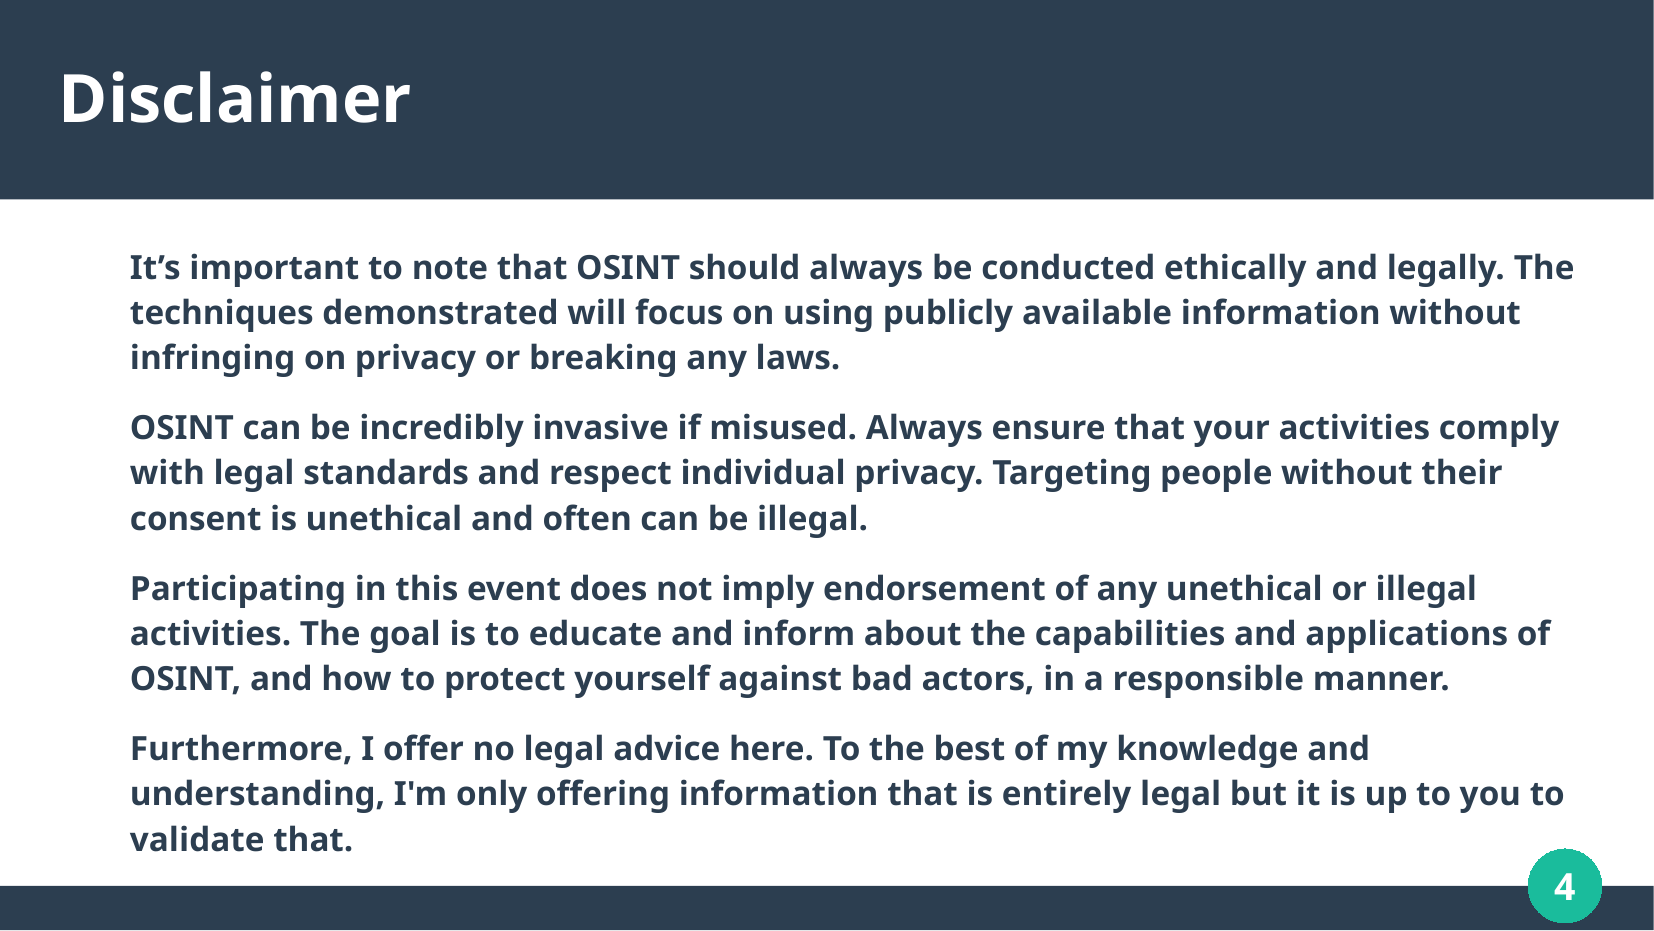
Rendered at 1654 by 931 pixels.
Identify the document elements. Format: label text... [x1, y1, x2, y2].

title Disclaimer [59, 37, 1595, 156]
list It’s important to note that OSINT should always be conducted ethically and legally. The techniques demonstrated will focus on using publicly available information without infringing on privacy or breaking any laws. OSINT can be incredibly invasive if misused. Always ensure that your activities comply with legal standards and respect individual privacy. Targeting people without their consent is unethical and often can be illegal. Participating in this event does not imply endorsement of any unethical or illegal activities. The goal is to educate and inform about the capabilities and applications of OSINT, and how to protect yourself against bad actors, in a responsible manner. Furthermore, I offer no legal advice here. To the best of my knowledge and understanding, I'm only offering information that is entirely legal but it is up to you to validate that. [59, 243, 1595, 864]
